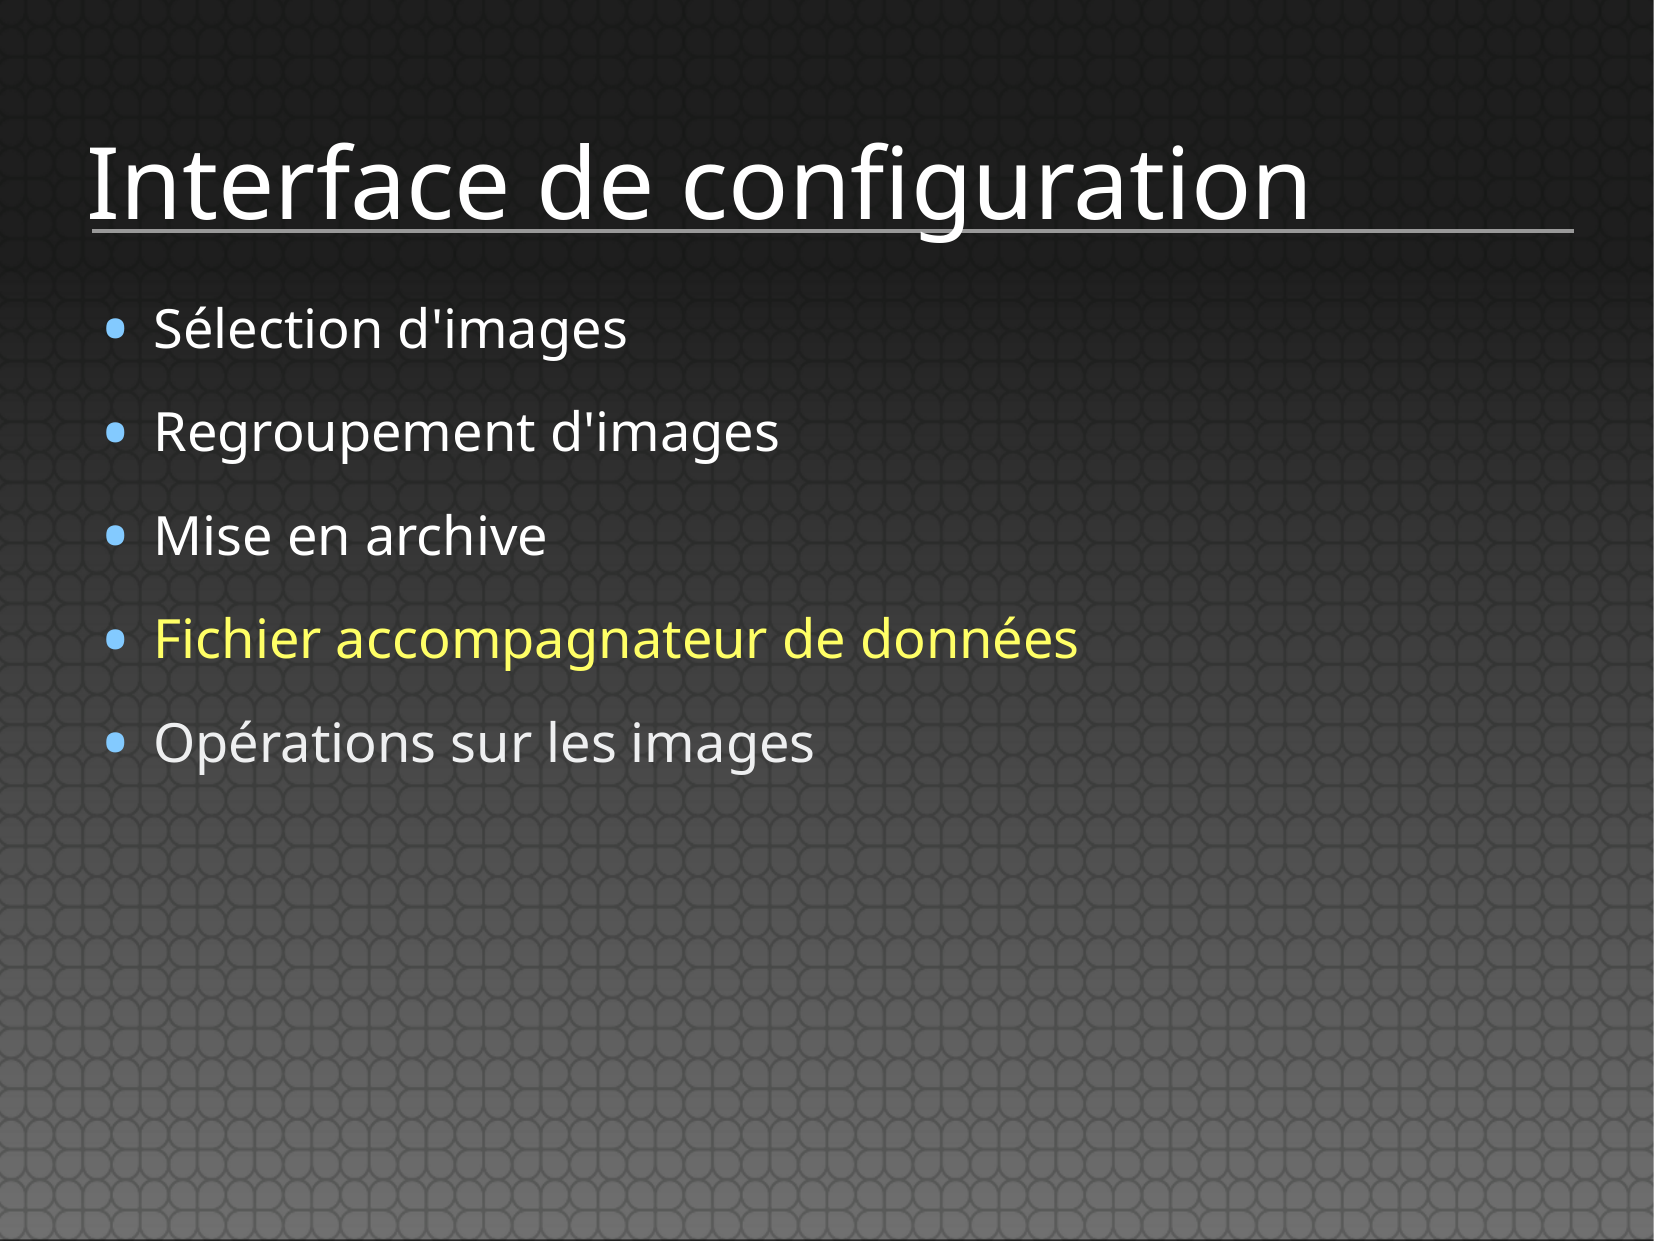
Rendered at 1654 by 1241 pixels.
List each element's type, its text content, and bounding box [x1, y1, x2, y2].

title Interface de configuration [86, 112, 1576, 249]
picture [0, 0, 1654, 1241]
list Sélection d'images Regroupement d'images Mise en archive Fichier accompagnateur de données Opérations sur les images [82, 290, 1571, 1084]
